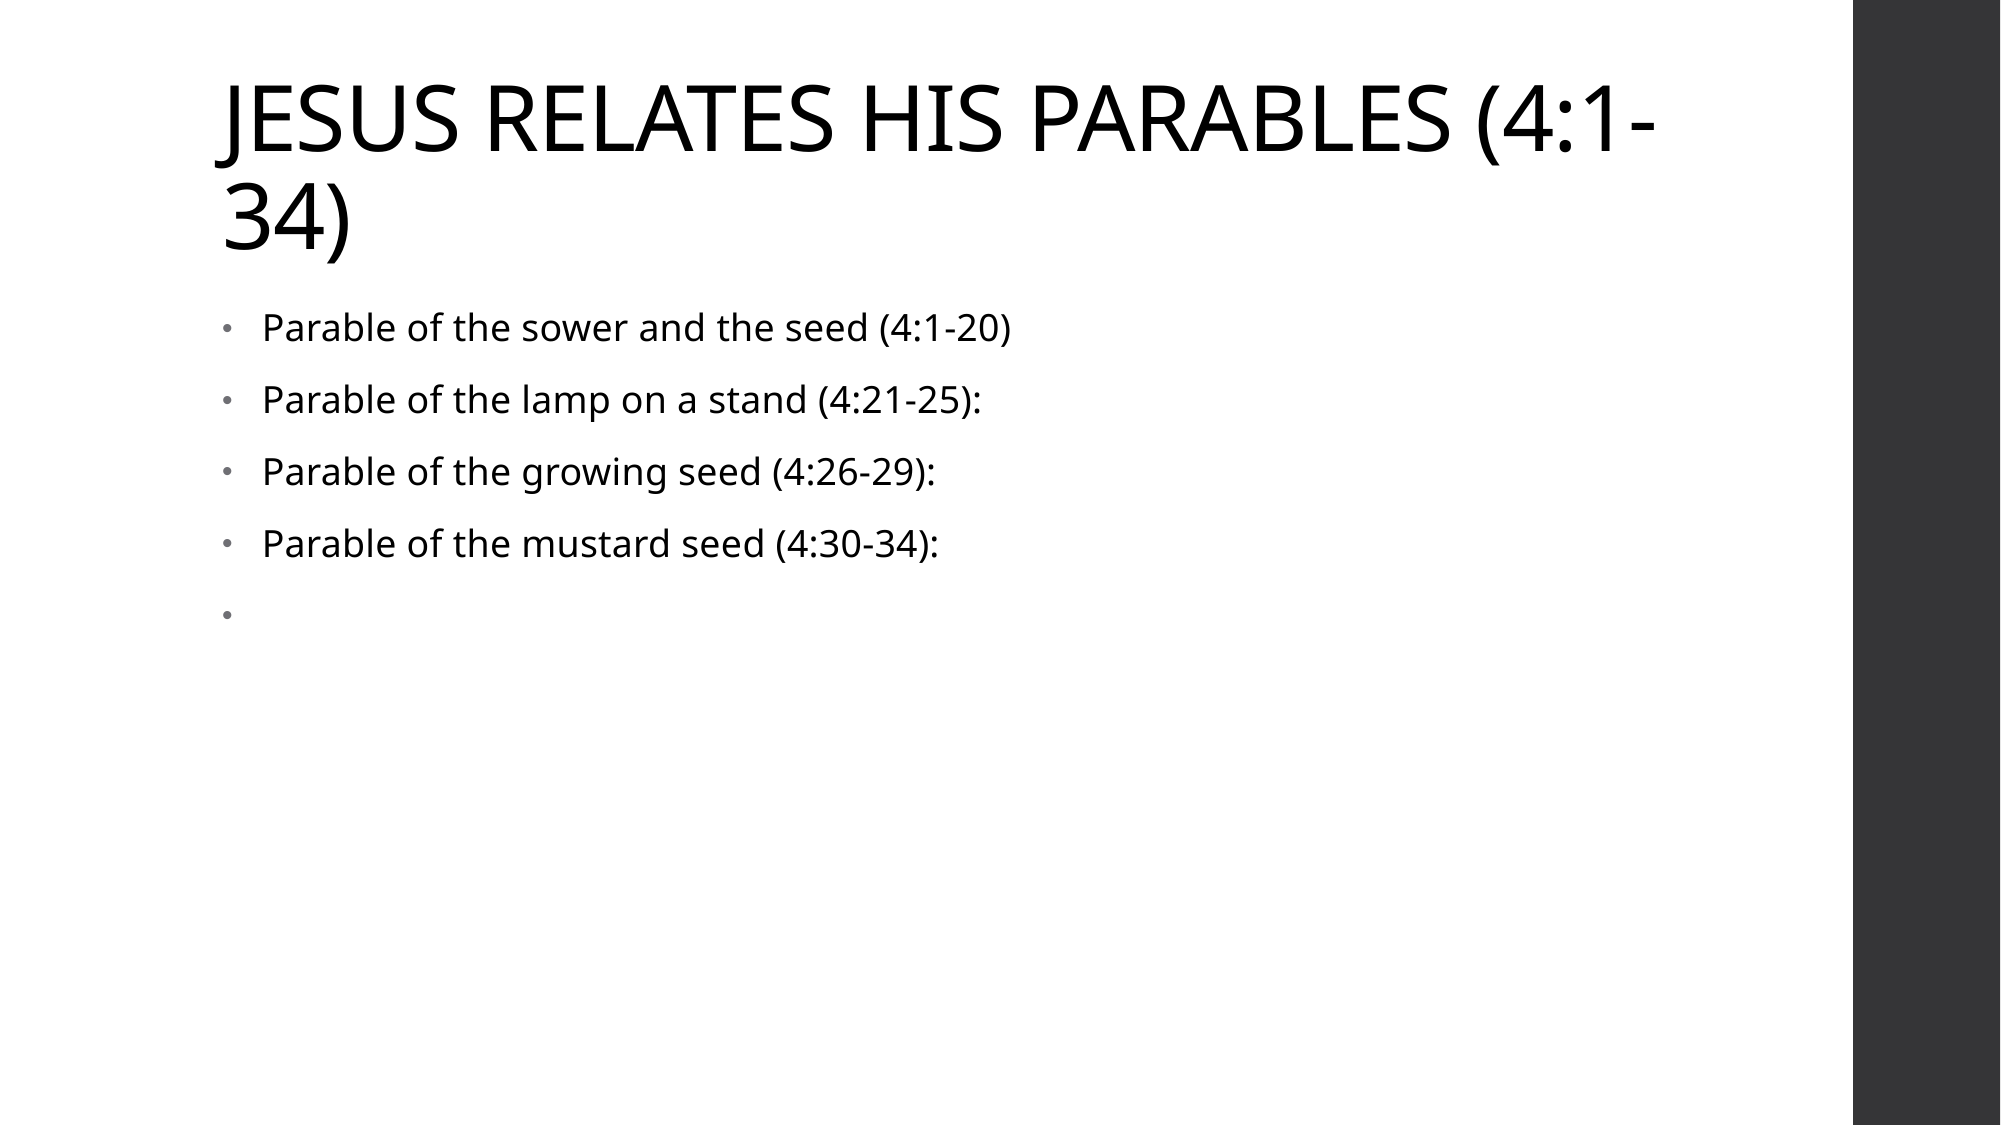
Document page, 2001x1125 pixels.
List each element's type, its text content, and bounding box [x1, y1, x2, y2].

title JESUS RELATES HIS PARABLES (4:1-34) [206, 60, 1797, 278]
list Parable of the sower and the seed (4:1-20) Parable of the lamp on a stand (4:21-25): Parable of the growing seed (4:26-29): Parable of the mustard seed (4:30-34): [206, 299, 1617, 1014]
